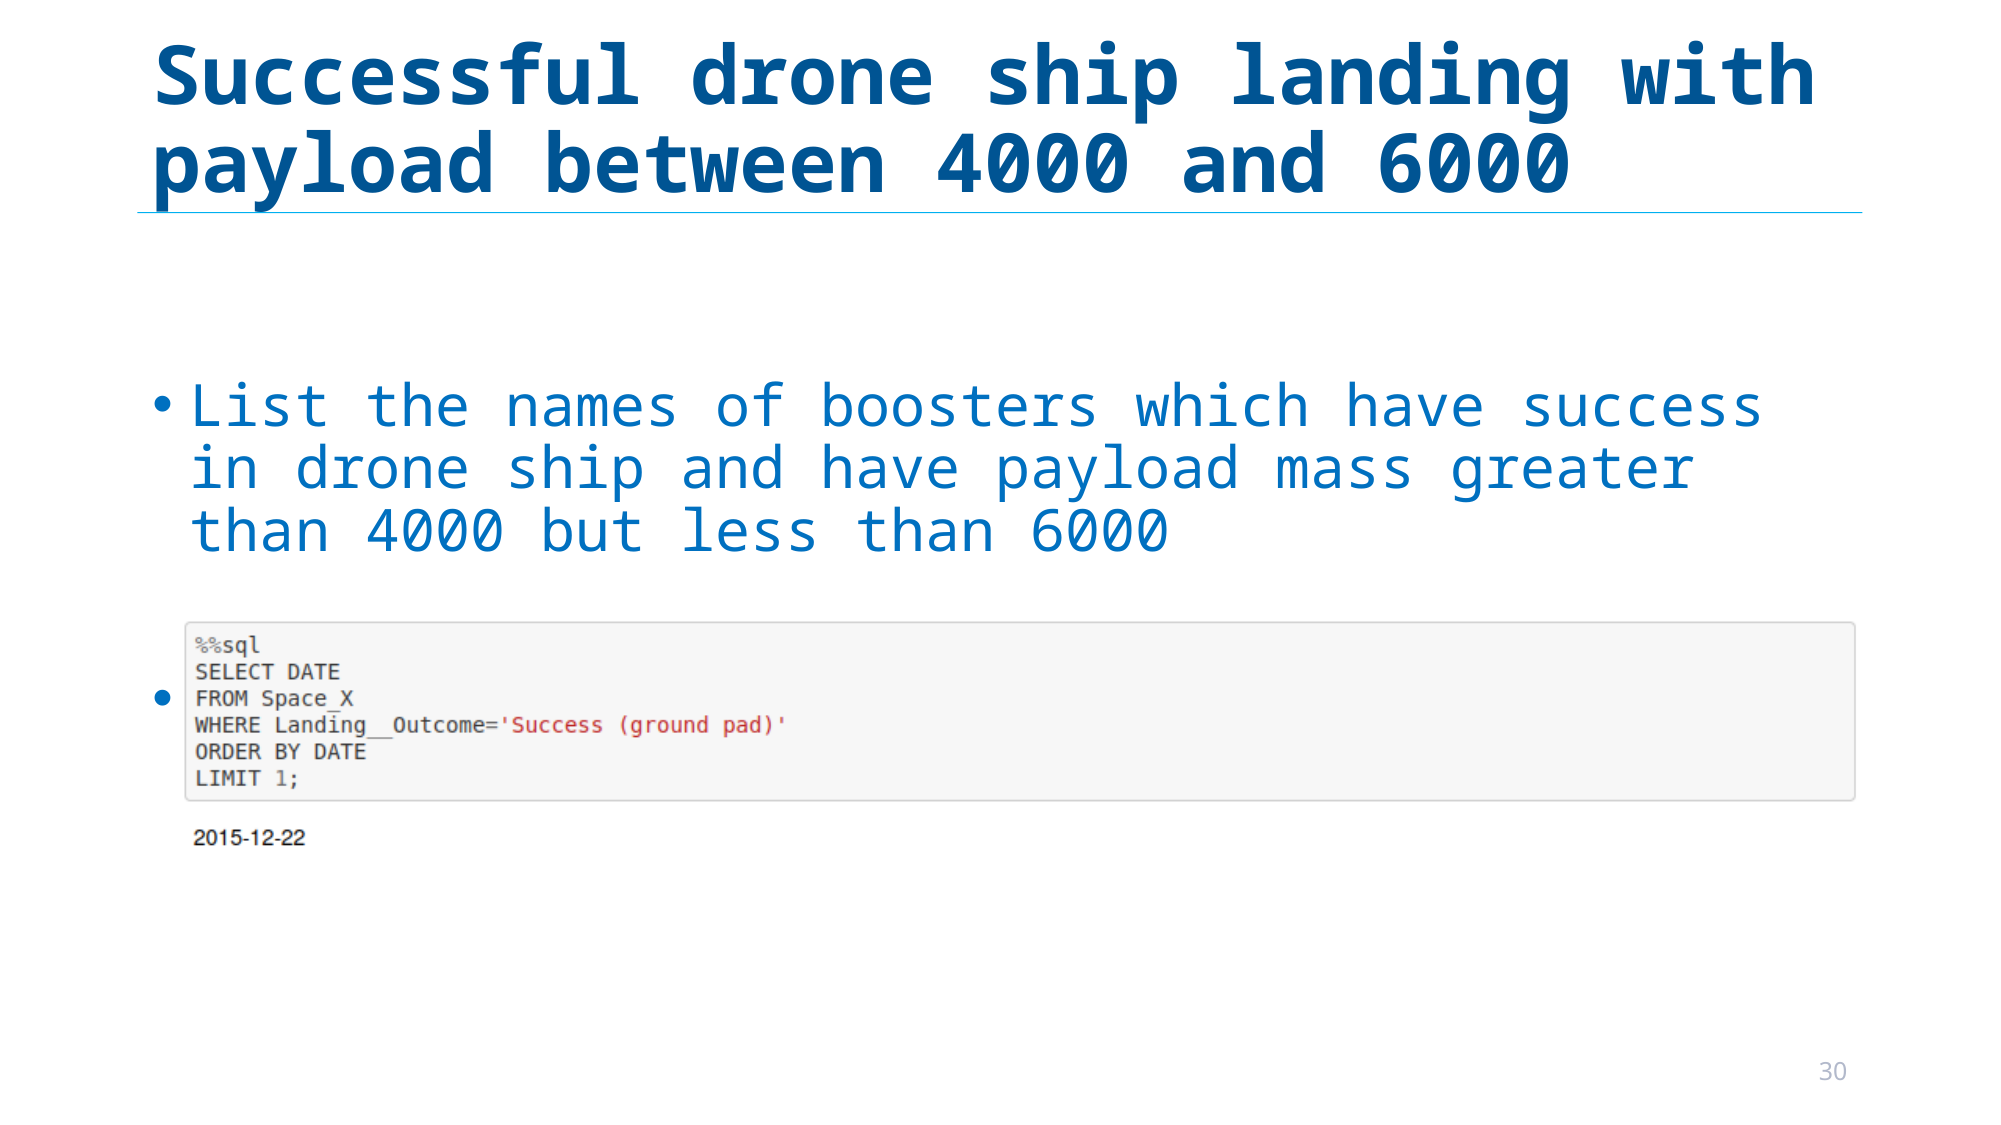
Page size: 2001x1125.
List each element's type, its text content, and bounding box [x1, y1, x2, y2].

picture [177, 614, 1867, 858]
list List the names of boosters which have success in drone ship and have payload mass greater than 4000 but less than 6000 Present your query result with a short explanation here [137, 277, 1863, 992]
title Successful drone ship landing with payload between 4000 and 6000 [137, 13, 1863, 231]
slide_number 36 [1412, 1042, 1863, 1103]
